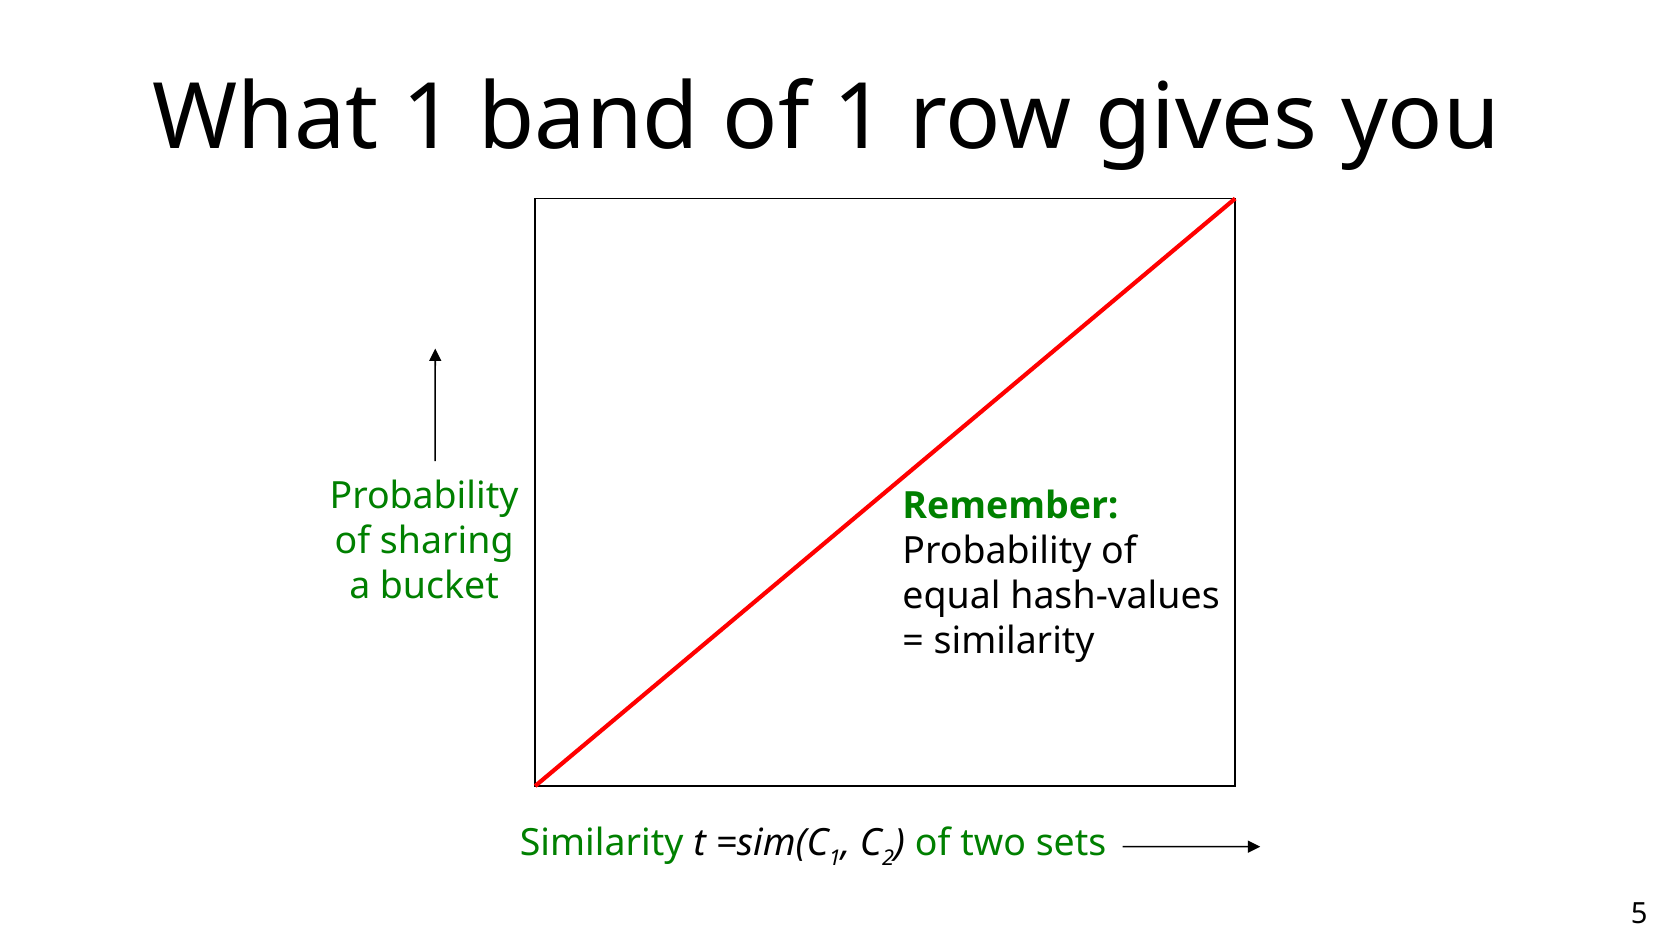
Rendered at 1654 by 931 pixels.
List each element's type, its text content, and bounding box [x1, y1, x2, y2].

title What 1 band of 1 row gives you [536, 199, 1230, 226]
title What 1 band of 1 row gives you [82, 1, 1571, 226]
text_box Similarity t =sim(C1, C2) of two sets [423, 811, 1136, 877]
text_box Remember: Probability of equal hash-values = similarity [887, 473, 1236, 669]
text_box Probability of sharing a bucket [314, 463, 534, 614]
